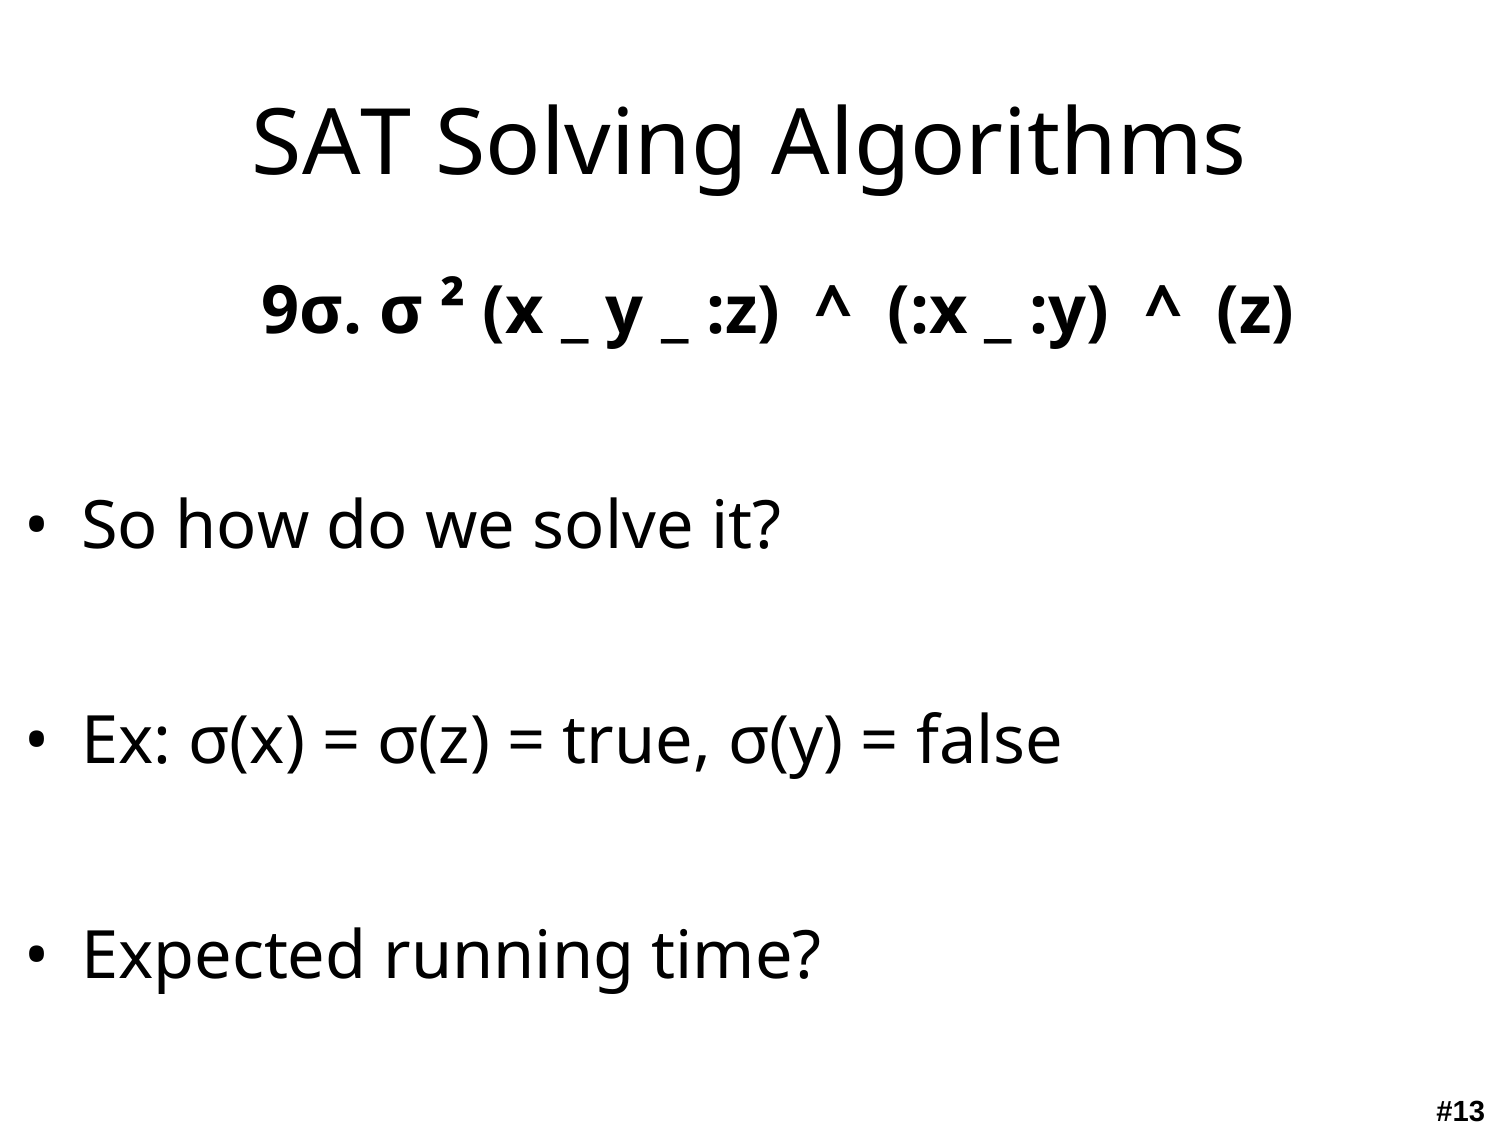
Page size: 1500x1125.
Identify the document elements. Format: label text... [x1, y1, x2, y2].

title SAT Solving Algorithms [24, 45, 1476, 233]
list 9σ. σ ² (x _ y _ :z) ^ (:x _ :y) ^ (z) So how do we solve it? Ex: σ(x) = σ(z) = true, σ(y) = false Expected running time? [24, 262, 1476, 1101]
